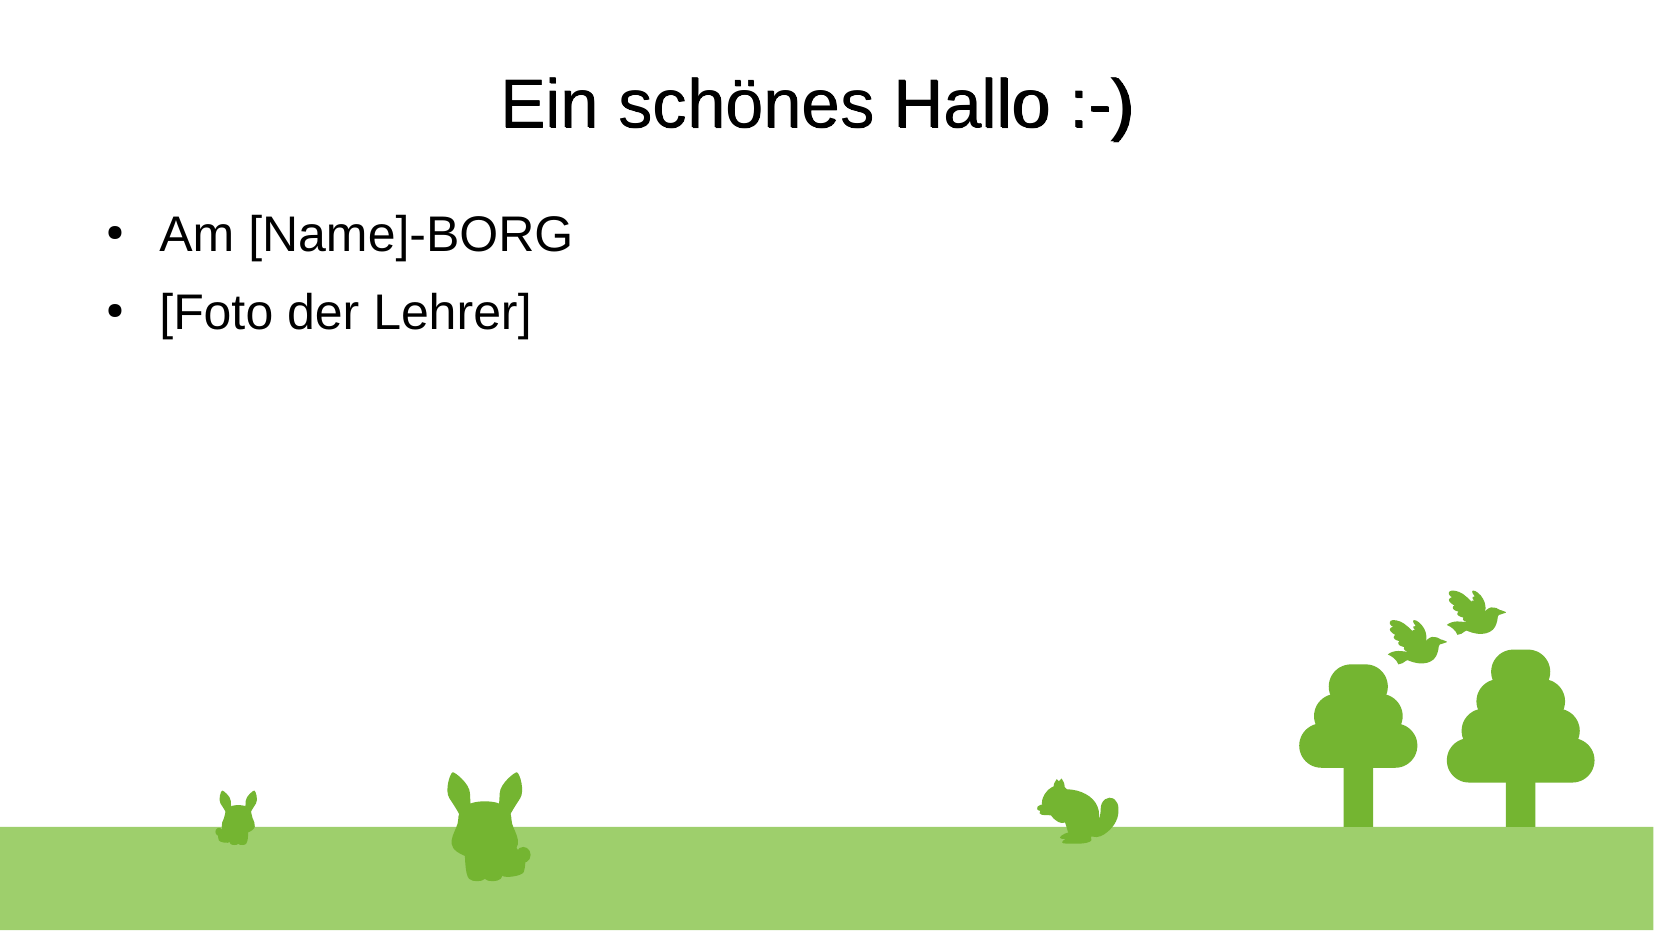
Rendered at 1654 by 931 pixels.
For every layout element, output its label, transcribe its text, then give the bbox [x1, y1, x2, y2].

title Ein schönes Hallo :-) [88, 29, 1565, 178]
list Am [Name]-BORG [Foto der Lehrer] [88, 206, 1565, 768]
